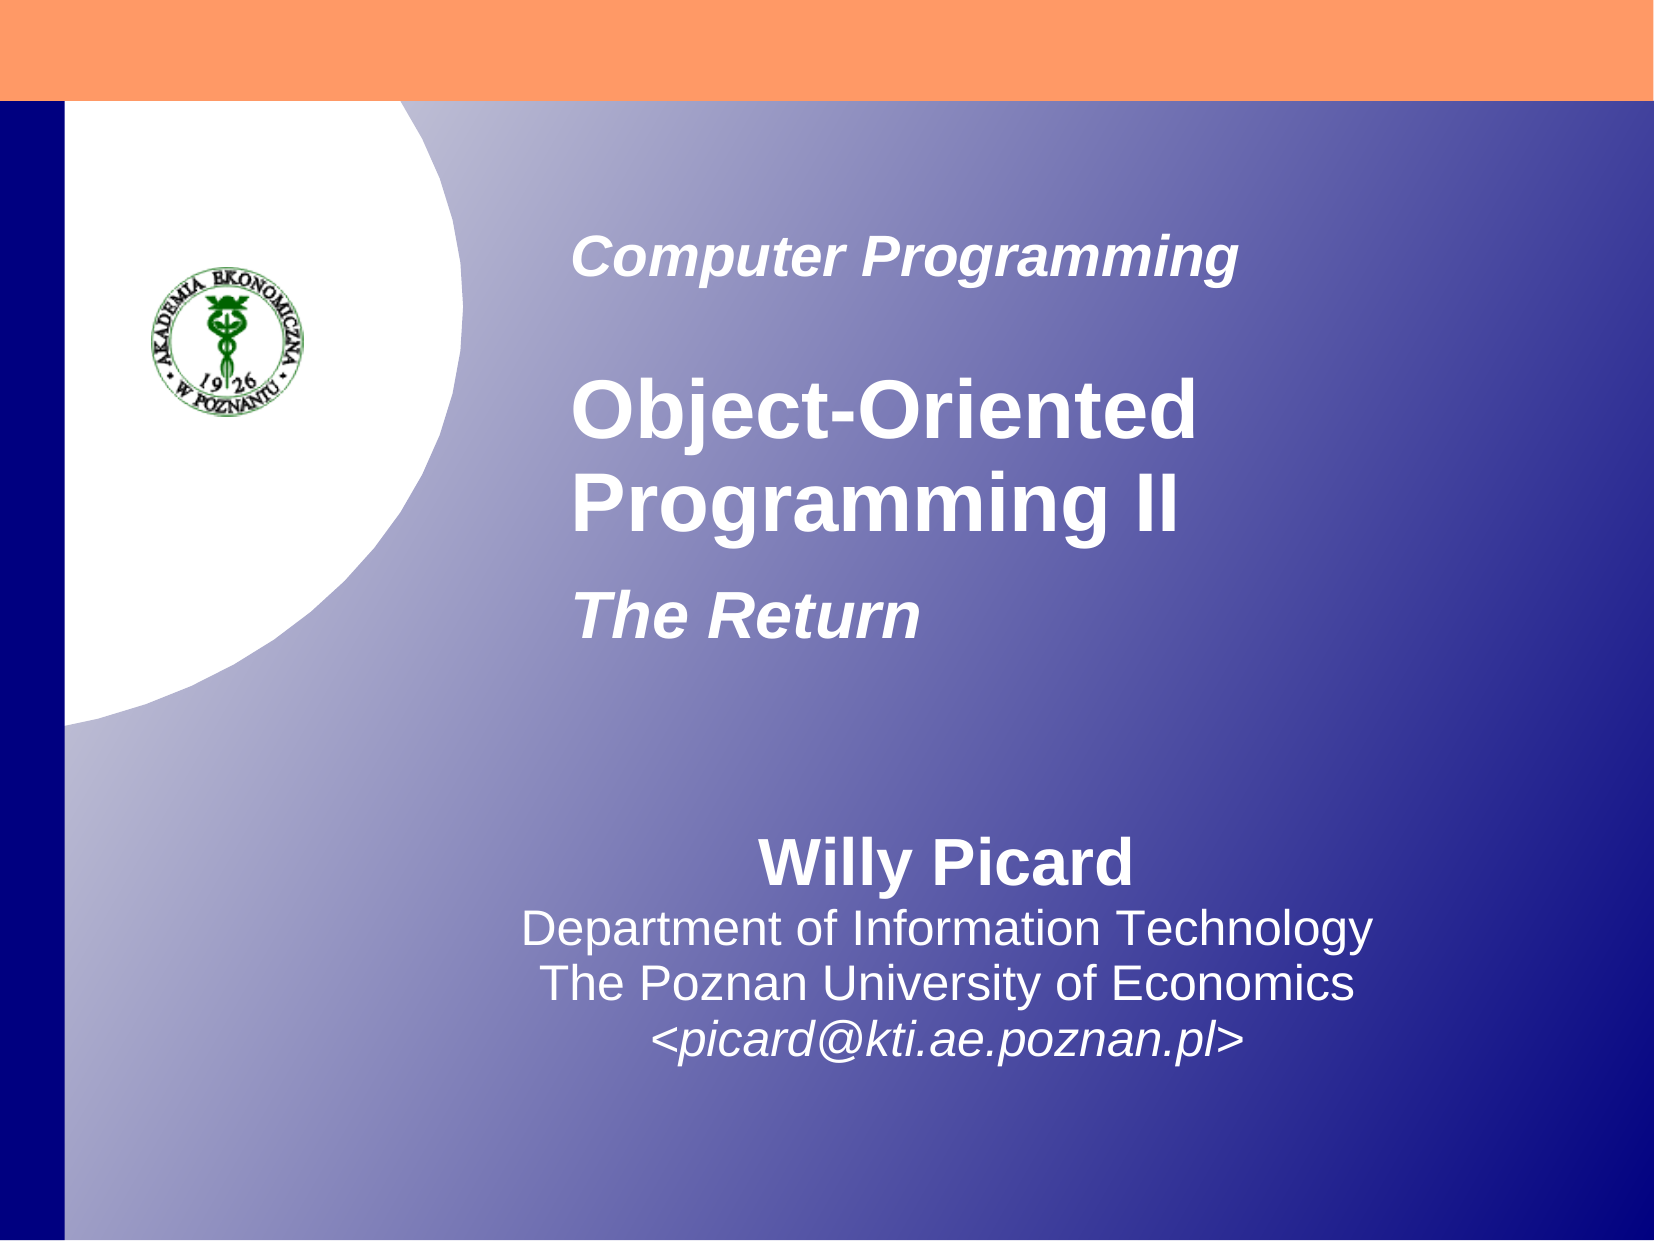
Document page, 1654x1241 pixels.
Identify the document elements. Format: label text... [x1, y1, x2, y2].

title Computer Programming Object-Oriented Programming II The Return [570, 223, 1546, 653]
picture [151, 267, 304, 417]
